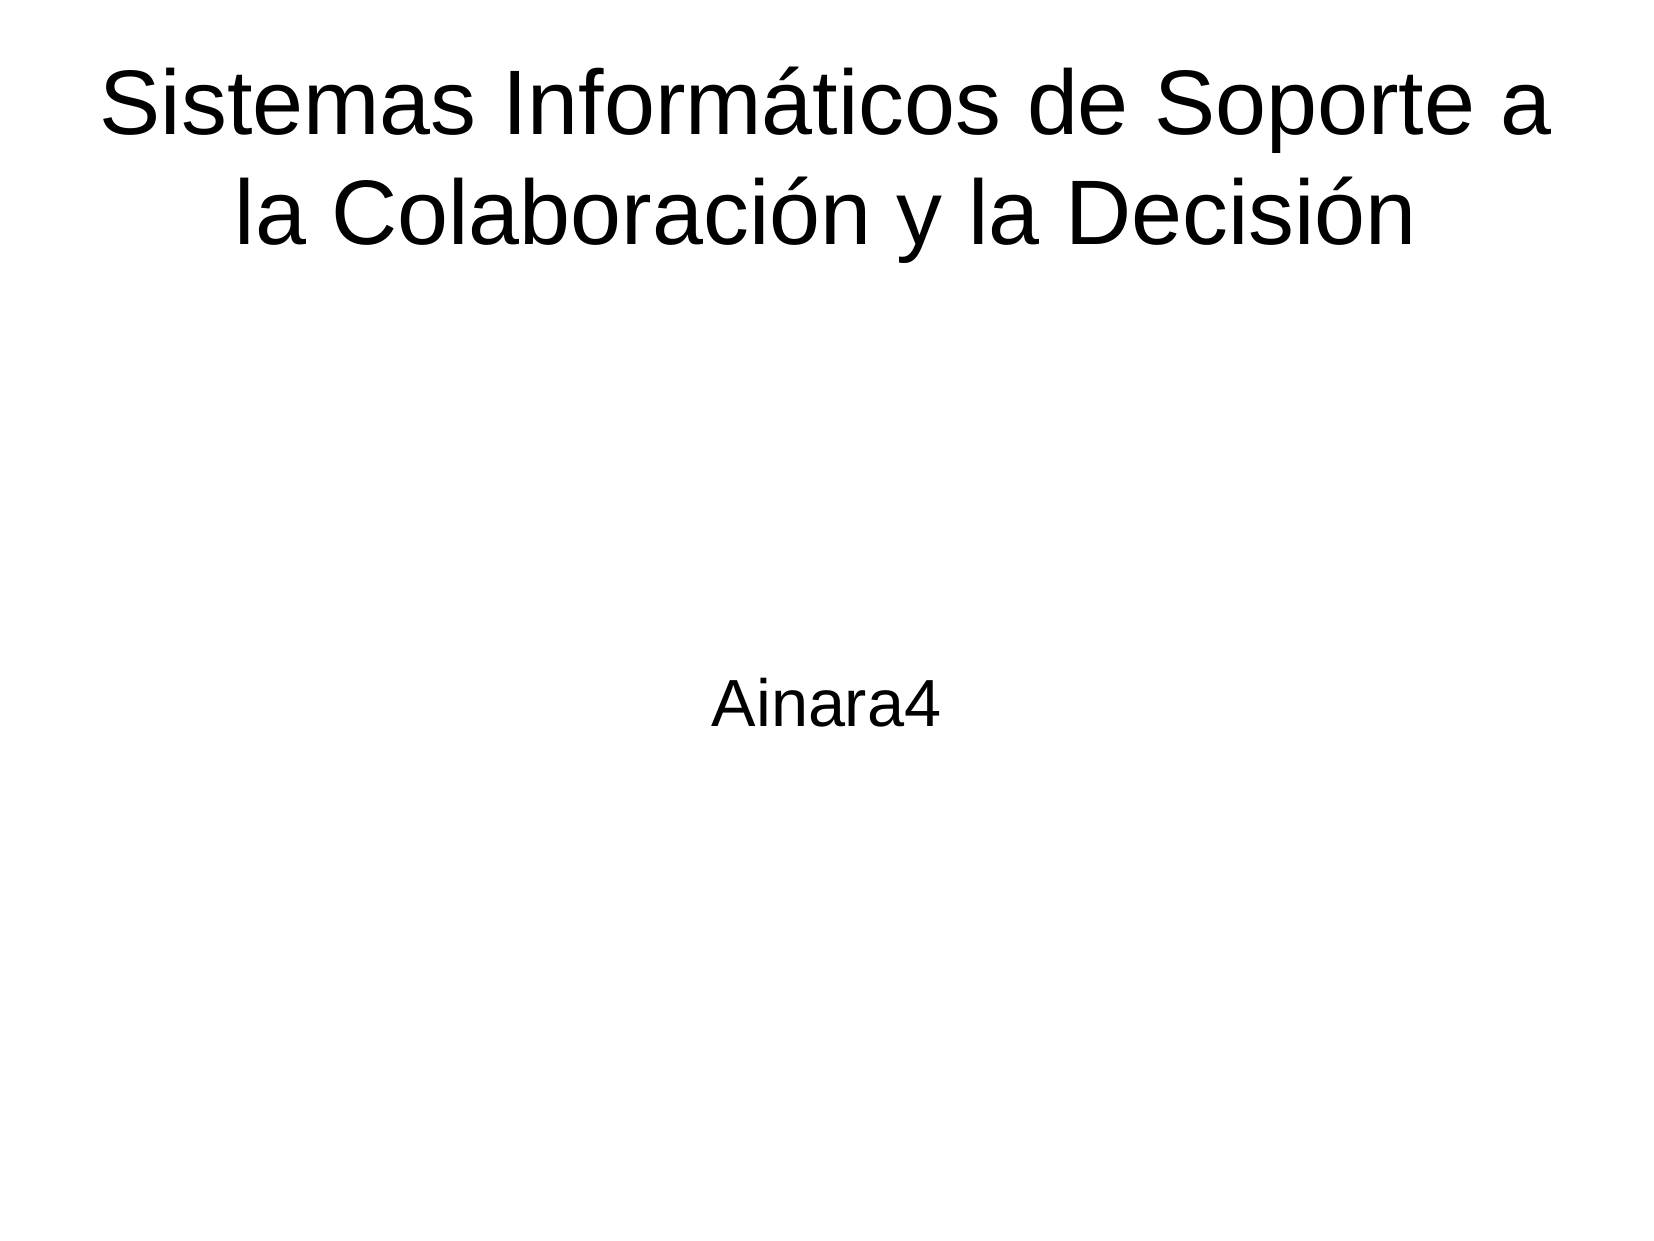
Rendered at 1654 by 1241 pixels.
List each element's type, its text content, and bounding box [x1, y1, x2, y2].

title Sistemas Informáticos de Soporte a la Colaboración y la Decisión [82, 49, 1571, 257]
subtitle Ainara4 [82, 659, 1571, 740]
